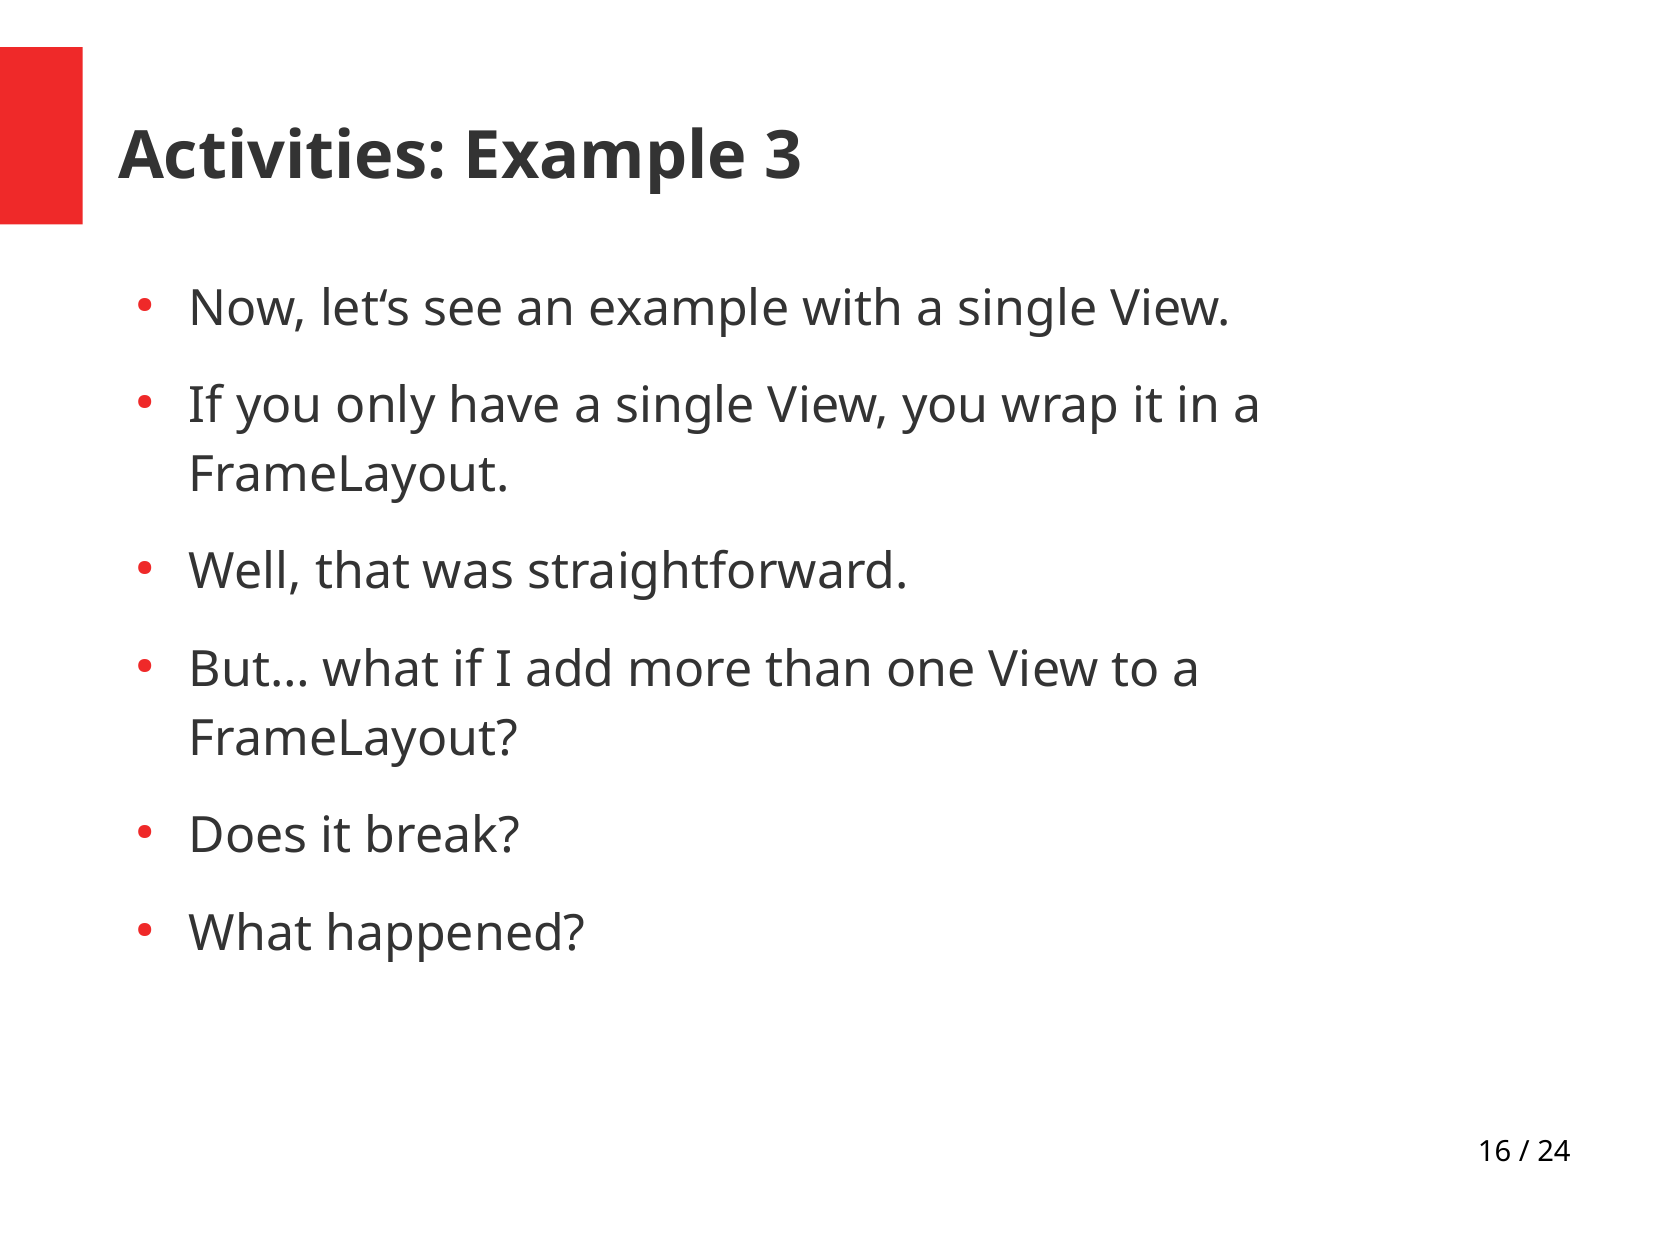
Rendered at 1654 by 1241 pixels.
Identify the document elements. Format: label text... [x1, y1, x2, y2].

title Activities: Example 3 [118, 49, 1571, 257]
list Now, let‘s see an example with a single View. If you only have a single View, you wrap it in a FrameLayout. Well, that was straightforward. But… what if I add more than one View to a FrameLayout? Does it break? What happened? [118, 271, 1536, 991]
